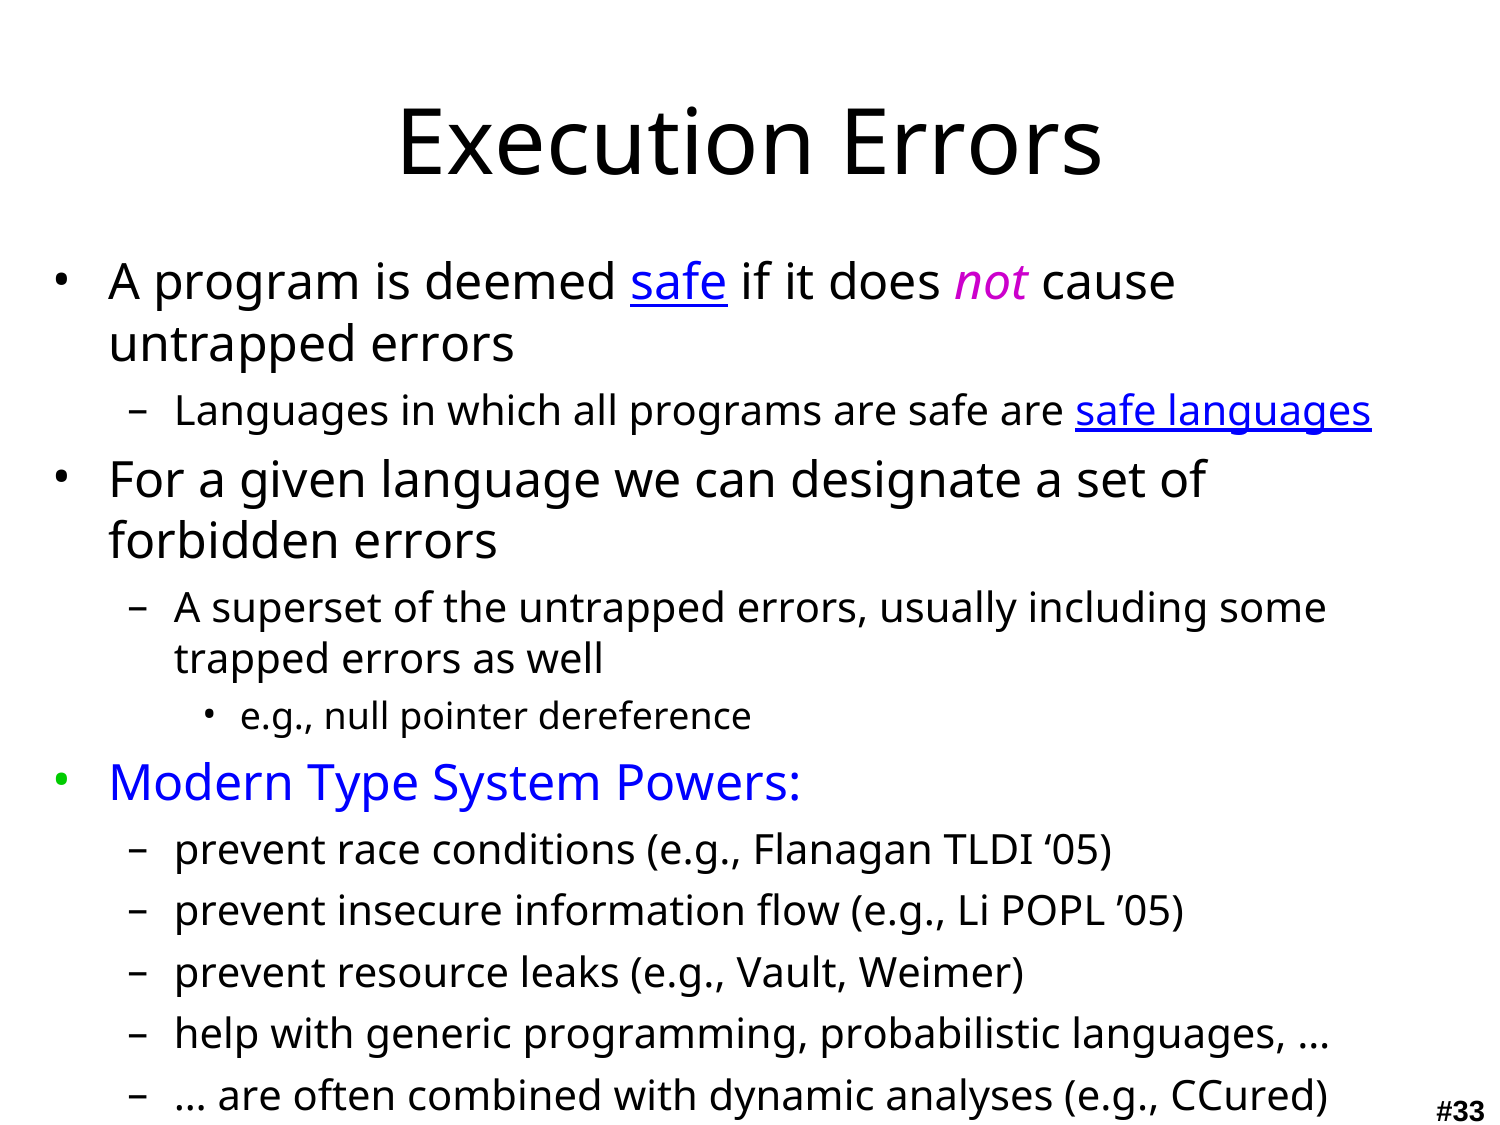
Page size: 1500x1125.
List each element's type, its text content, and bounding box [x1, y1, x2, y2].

list A program is deemed safe if it does not cause untrapped errors Languages in which all programs are safe are safe languages For a given language we can designate a set of forbidden errors A superset of the untrapped errors, usually including some trapped errors as well e.g., null pointer dereference Modern Type System Powers: prevent race conditions (e.g., Flanagan TLDI ‘05) prevent insecure information flow (e.g., Li POPL ’05) prevent resource leaks (e.g., Vault, Weimer) help with generic programming, probabilistic languages, … … are often combined with dynamic analyses (e.g., CCured) [37, 162, 1444, 1059]
title Execution Errors [24, 45, 1476, 233]
